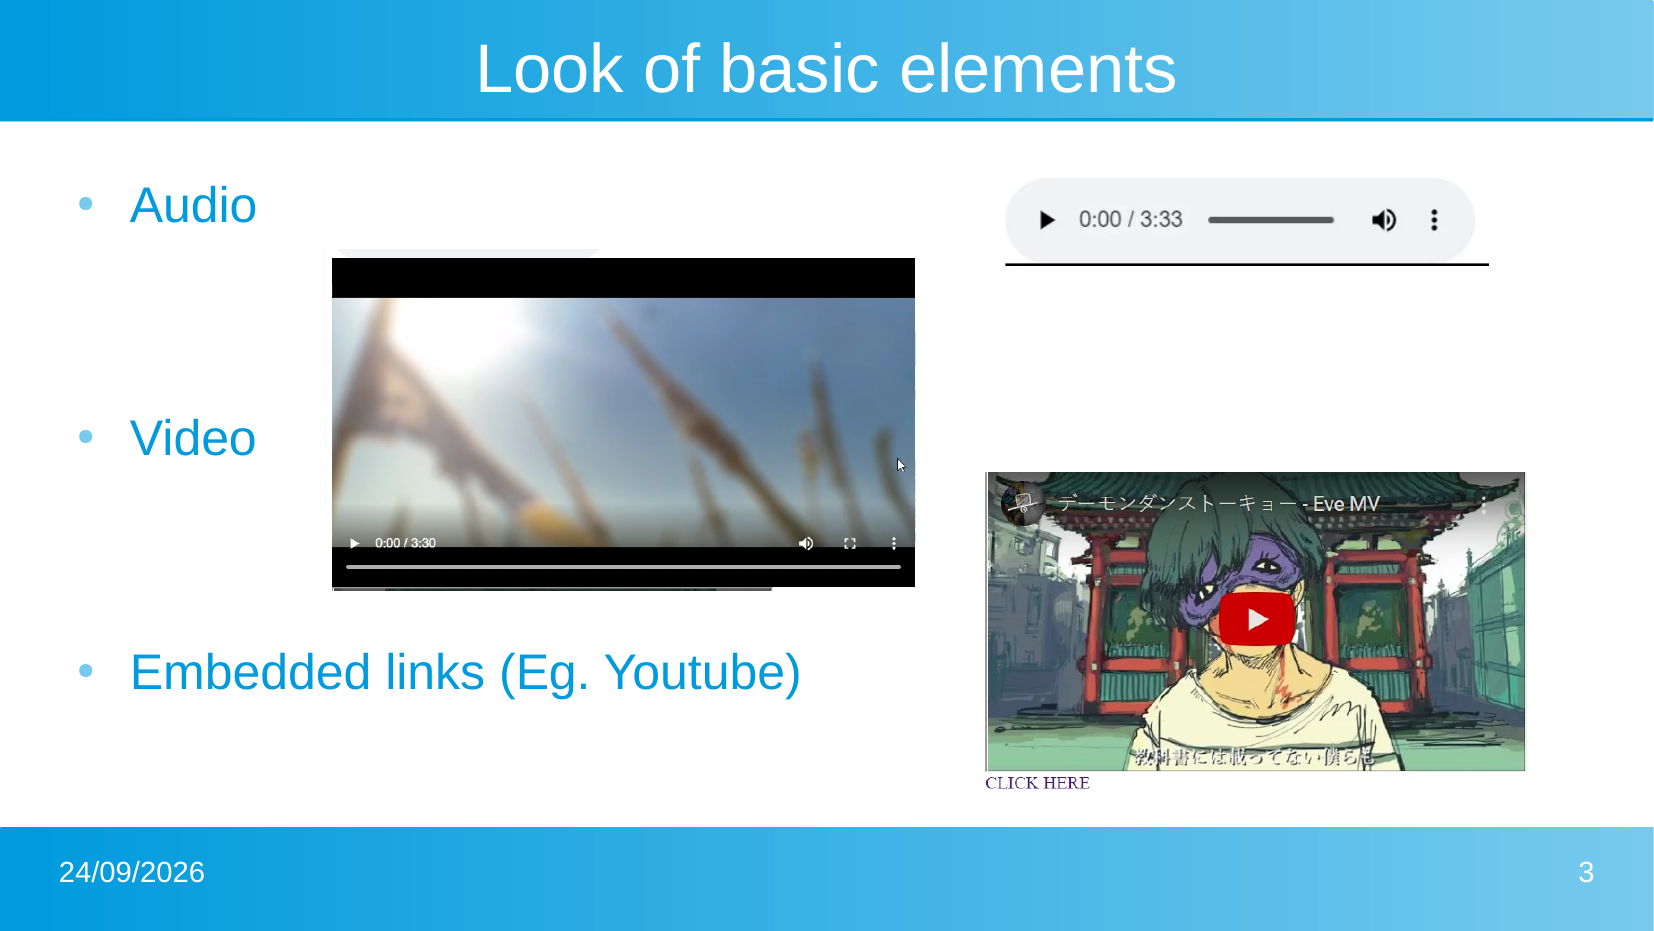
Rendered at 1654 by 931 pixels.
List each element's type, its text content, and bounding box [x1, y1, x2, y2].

picture [1003, 168, 1489, 266]
picture [982, 472, 1536, 789]
picture [324, 249, 923, 591]
list Audio Video Embedded links (Eg. Youtube) [59, 177, 1595, 768]
title Look of basic elements [59, 29, 1595, 108]
